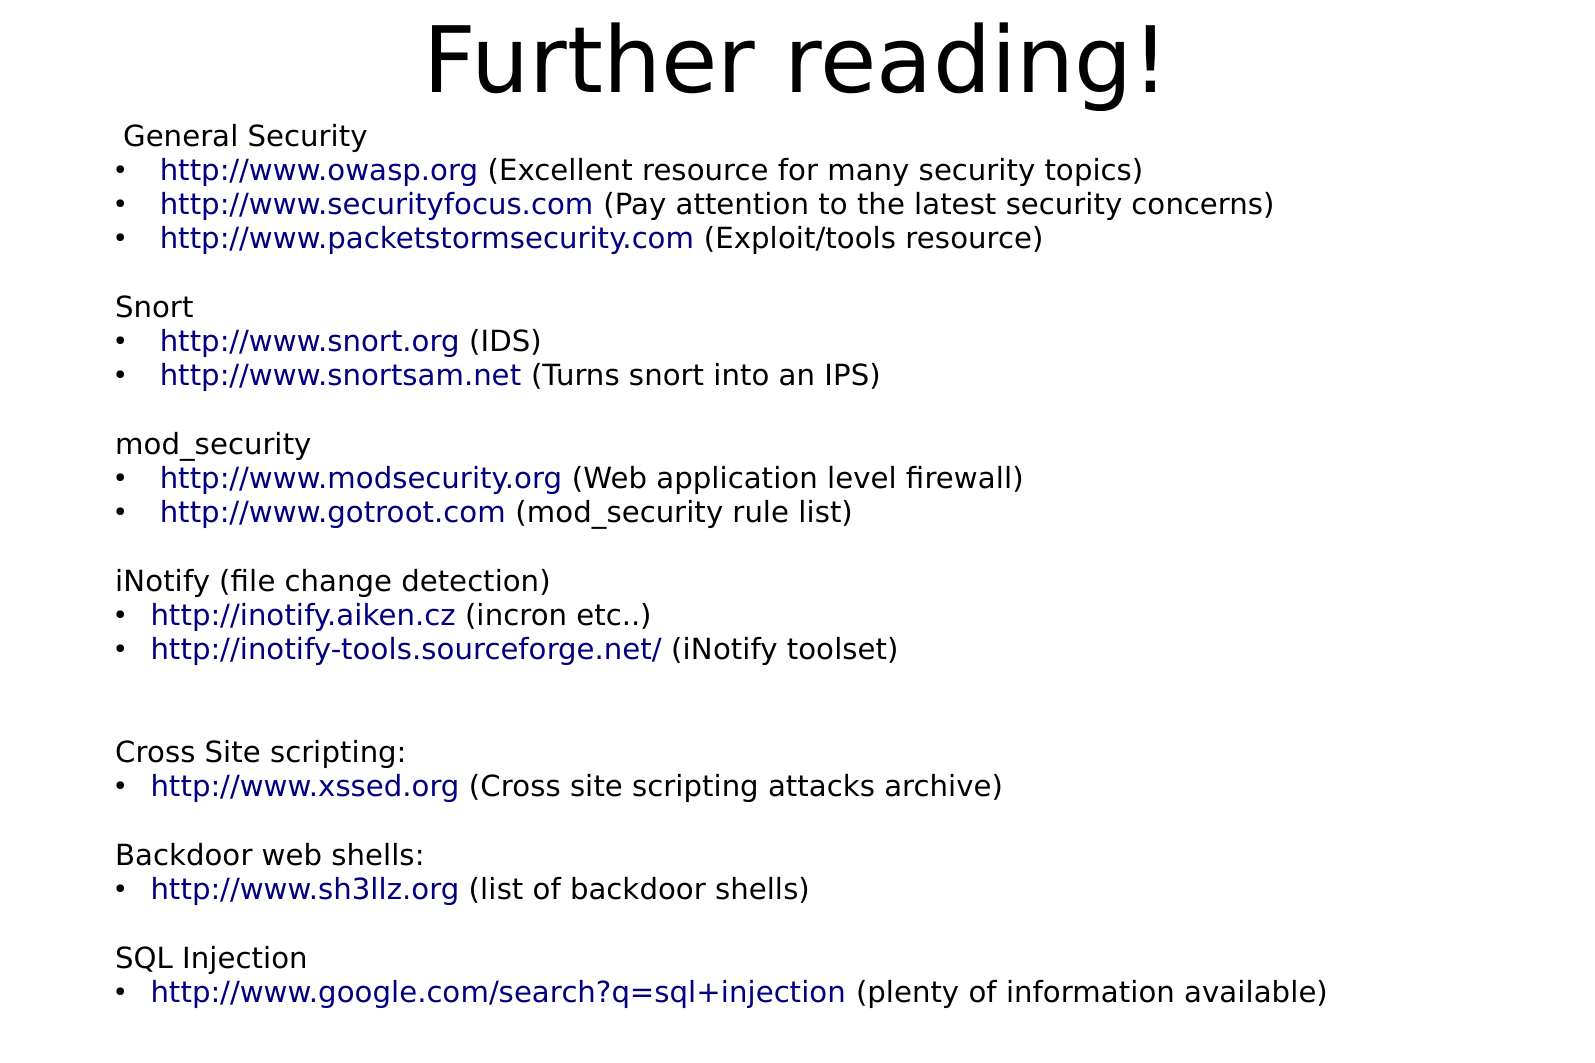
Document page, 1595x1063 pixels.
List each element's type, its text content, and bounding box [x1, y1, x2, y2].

title Further reading! [79, 0, 1515, 118]
subtitle General Security http://www.owasp.org (Excellent resource for many security topics) http://www.securityfocus.com (Pay attention to the latest security concerns) http://www.packetstormsecurity.com (Exploit/tools resource) Snort http://www.snort.org (IDS) http://www.snortsam.net (Turns snort into an IPS) mod_security http://www.modsecurity.org (Web application level firewall) http://www.gotroot.com (mod_security rule list) iNotify (file change detection) http://inotify.aiken.cz (incron etc..) http://inotify-tools.sourceforge.net/ (iNotify toolset) Cross Site scripting: http://www.xssed.org (Cross site scripting attacks archive) Backdoor web shells: http://www.sh3llz.org (list of backdoor shells) SQL Injection http://www.google.com/search?q=sql+injection (plenty of information available) [79, 118, 1515, 1010]
